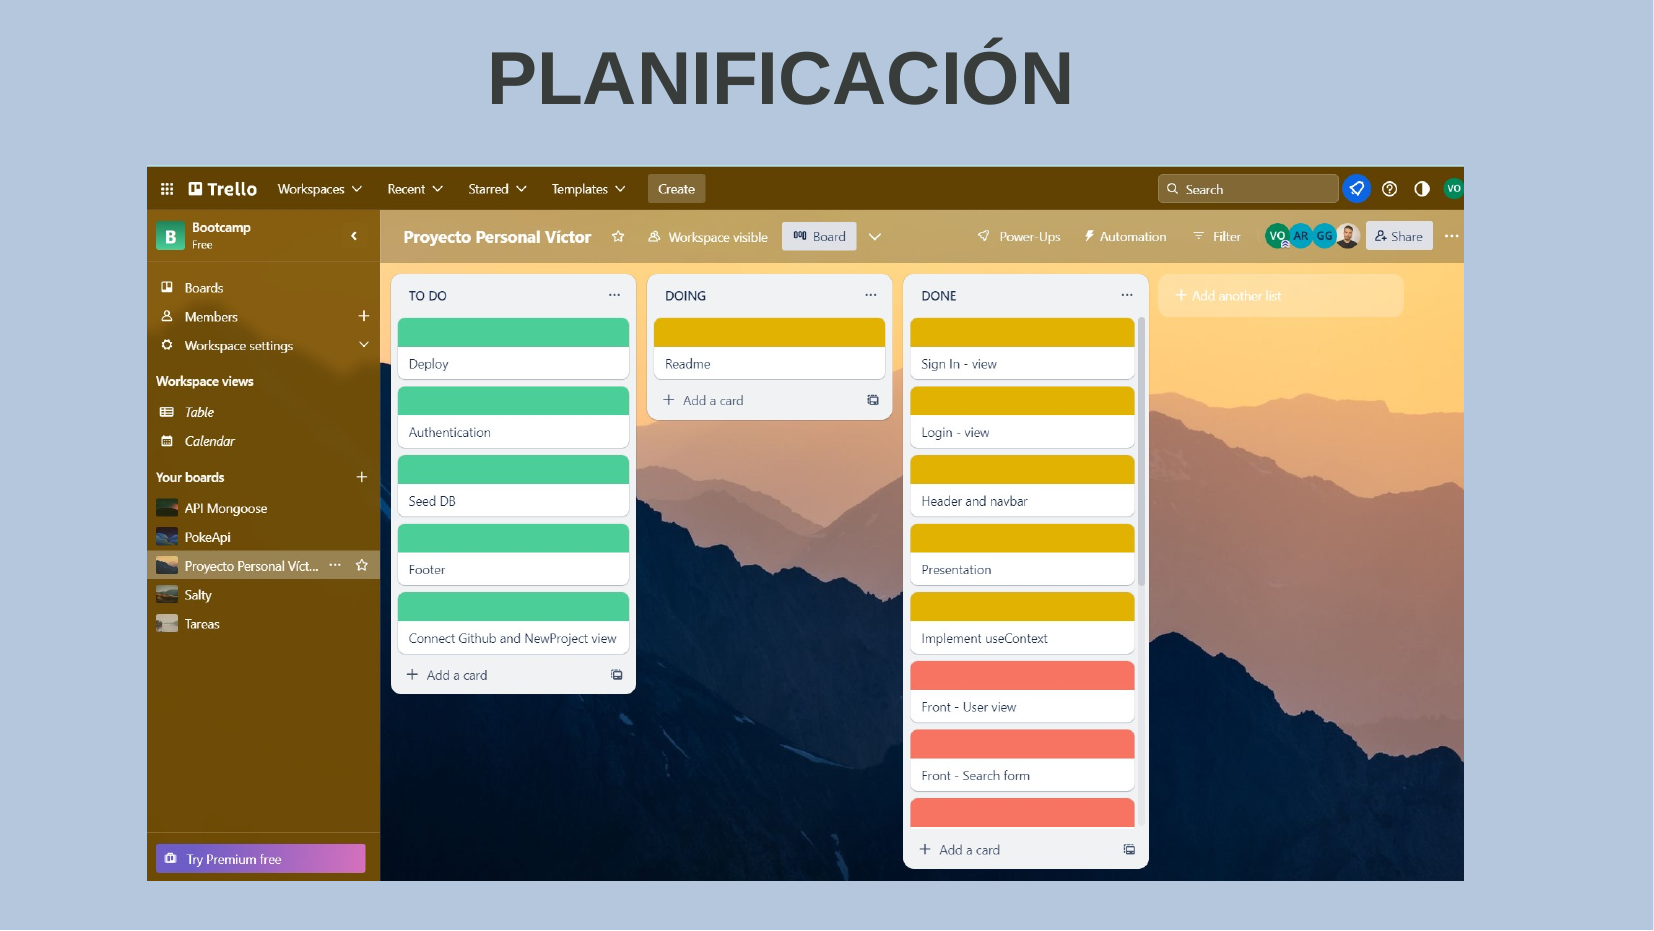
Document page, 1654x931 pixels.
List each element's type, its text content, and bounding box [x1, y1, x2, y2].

picture [147, 165, 1464, 881]
text_box PLANIFICACIÓN [472, 29, 1249, 165]
